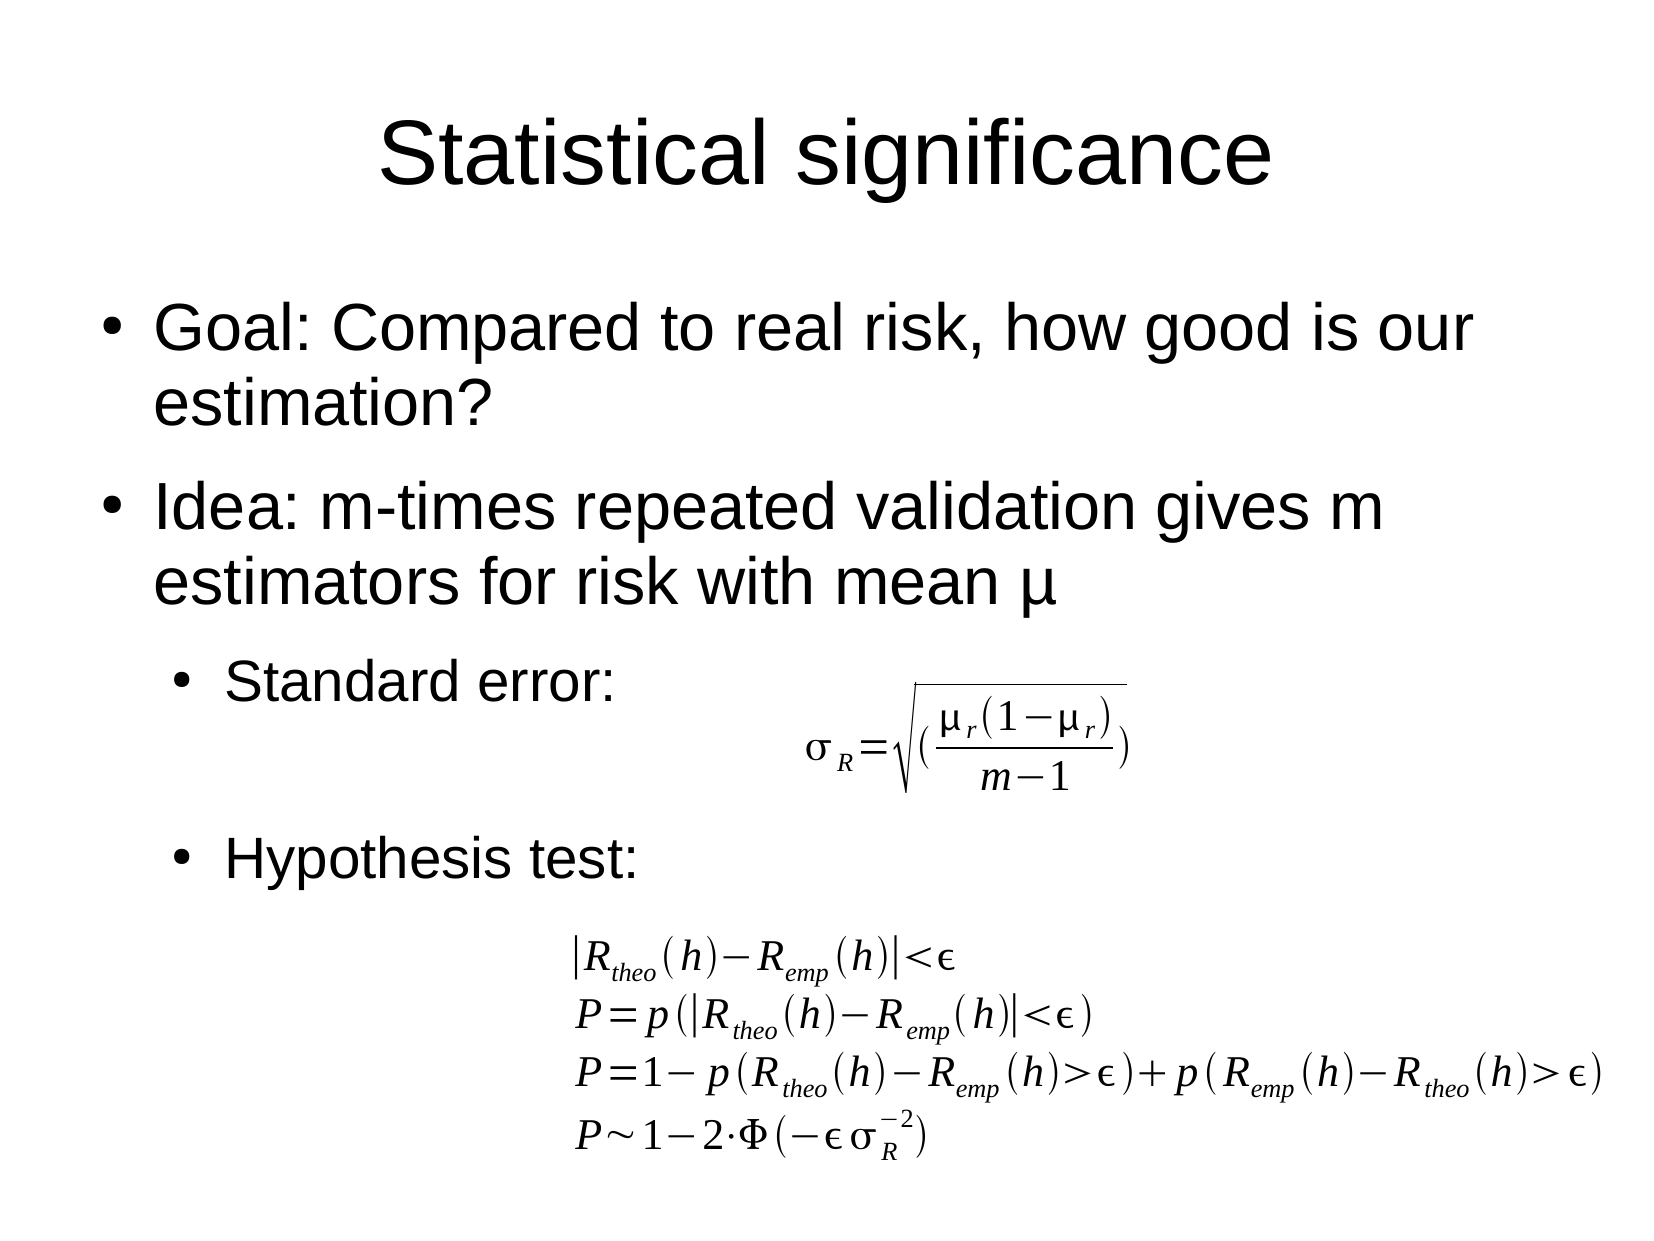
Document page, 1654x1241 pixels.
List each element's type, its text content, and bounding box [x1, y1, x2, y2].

chart [792, 680, 1142, 801]
chart [556, 932, 1614, 1166]
title Statistical significance [82, 56, 1571, 250]
list Goal: Compared to real risk, how good is our estimation? Idea: m-times repeated validation gives m estimators for risk with mean µ Standard error: Hypothesis test: [82, 290, 1571, 1109]
